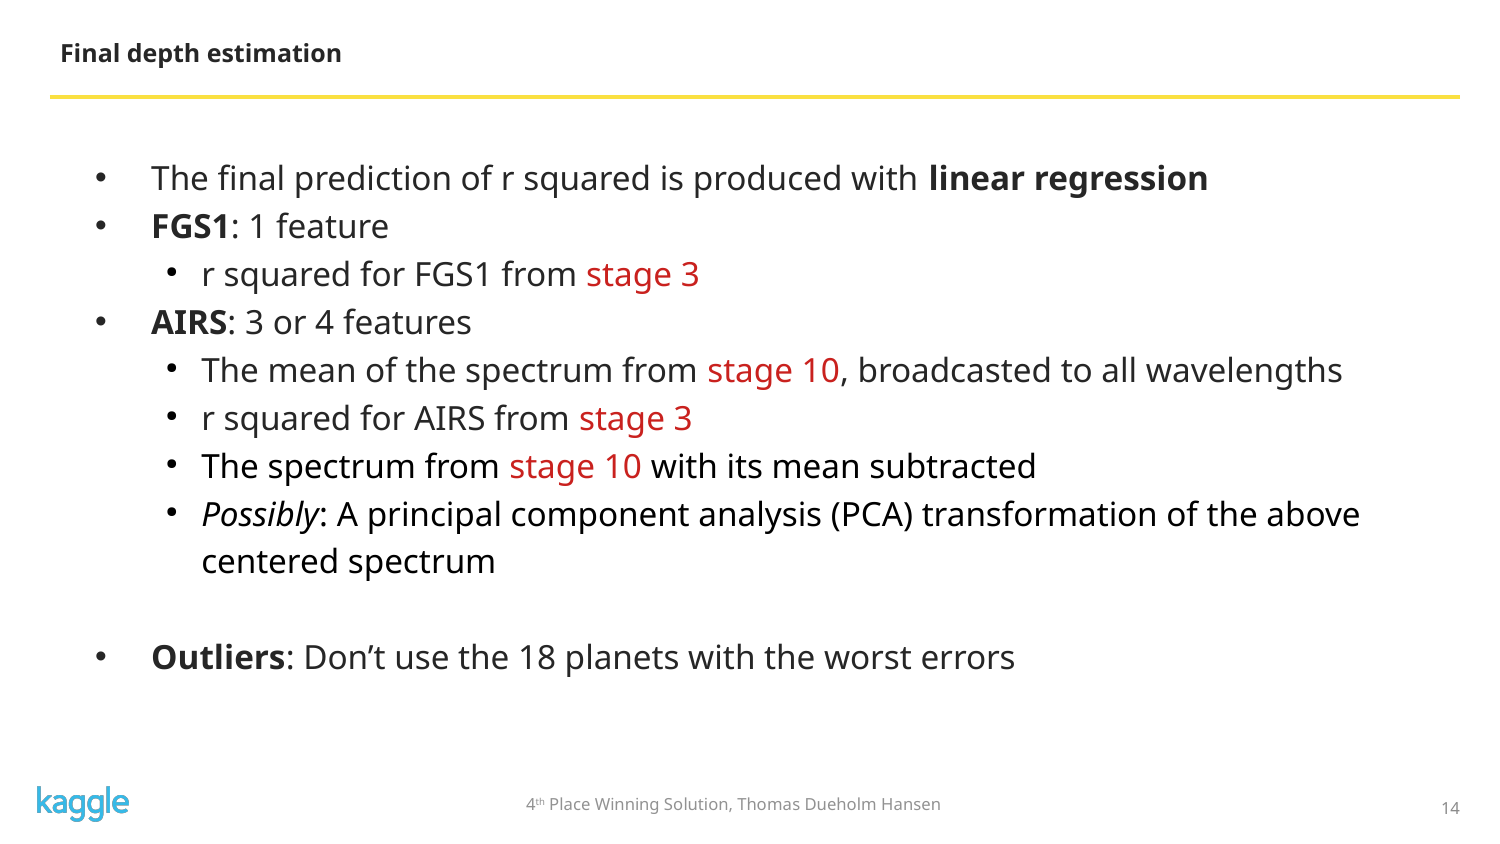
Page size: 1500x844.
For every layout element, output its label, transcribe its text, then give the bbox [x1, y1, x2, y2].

text_box Final depth estimation [45, 30, 888, 116]
text_box The final prediction of r squared is produced with linear regression FGS1: 1 feature r squared for FGS1 from stage 3 AIRS: 3 or 4 features The mean of the spectrum from stage 10, broadcasted to all wavelengths r squared for AIRS from stage 3 The spectrum from stage 10 with its mean subtracted Possibly: A principal component analysis (PCA) transformation of the above centered spectrum Outliers: Don’t use the 18 planets with the worst errors [80, 141, 1412, 684]
slide_number <number> [1137, 786, 1475, 832]
picture [37, 786, 129, 822]
